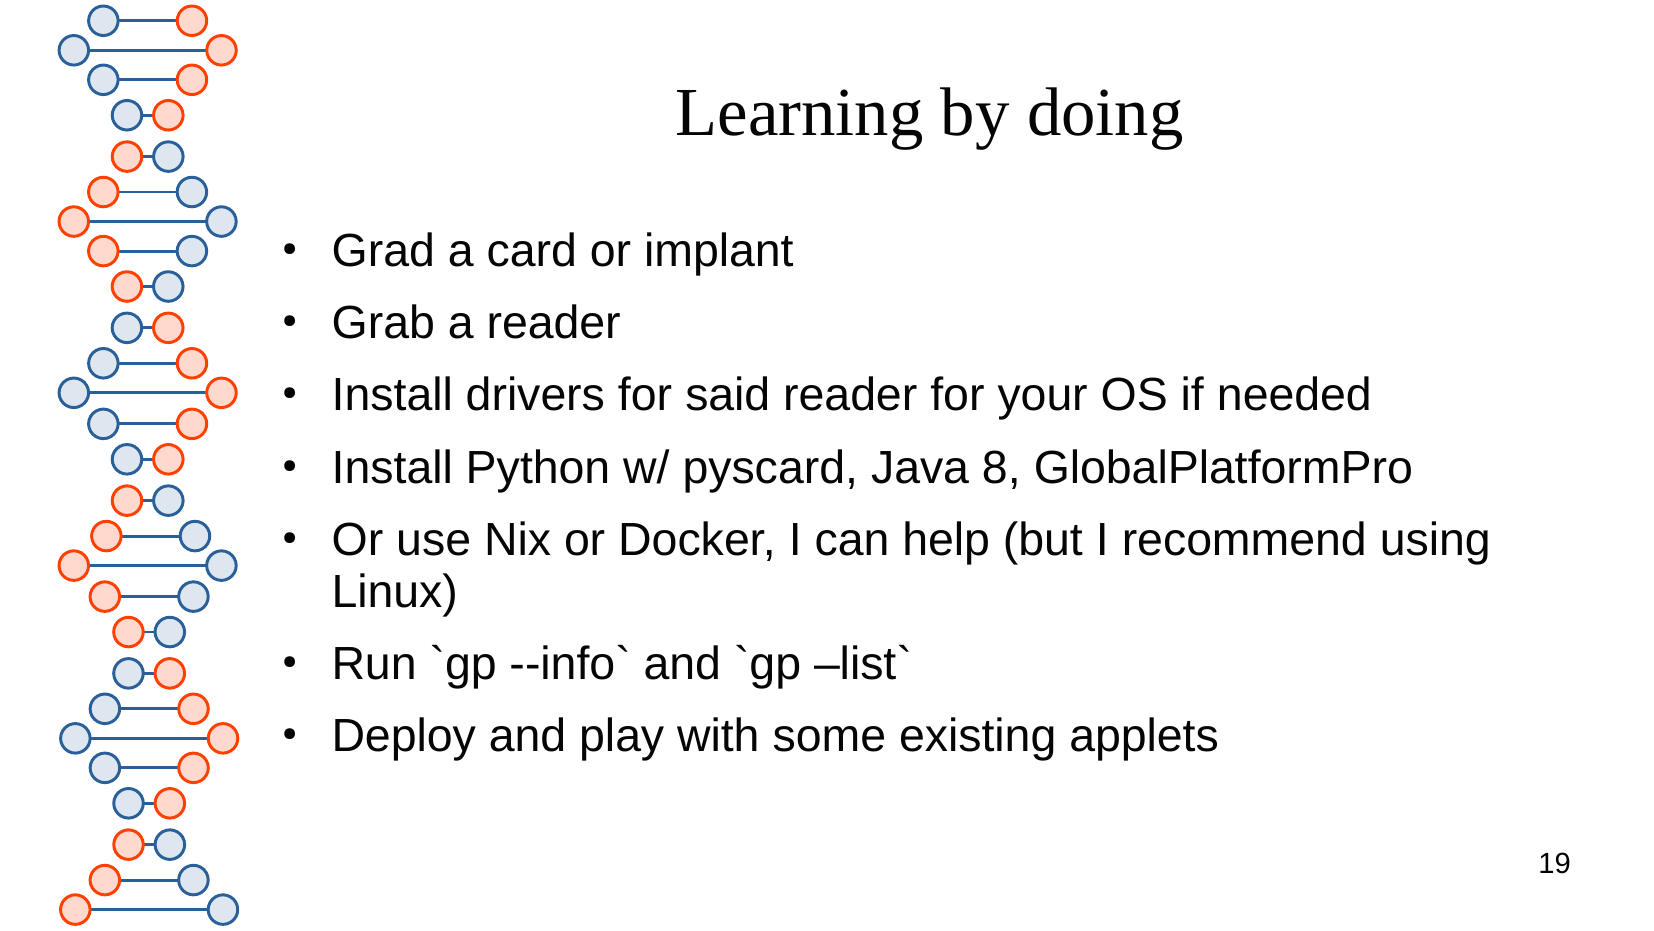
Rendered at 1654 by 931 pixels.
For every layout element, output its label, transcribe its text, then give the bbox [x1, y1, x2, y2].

list Grad a card or implant Grab a reader Install drivers for said reader for your OS if needed Install Python w/ pyscard, Java 8, GlobalPlatformPro Or use Nix or Docker, I can help (but I recommend using Linux) Run `gp --info` and `gp –list` Deploy and play with some existing applets [265, 224, 1595, 764]
title Learning by doing [265, 35, 1595, 189]
